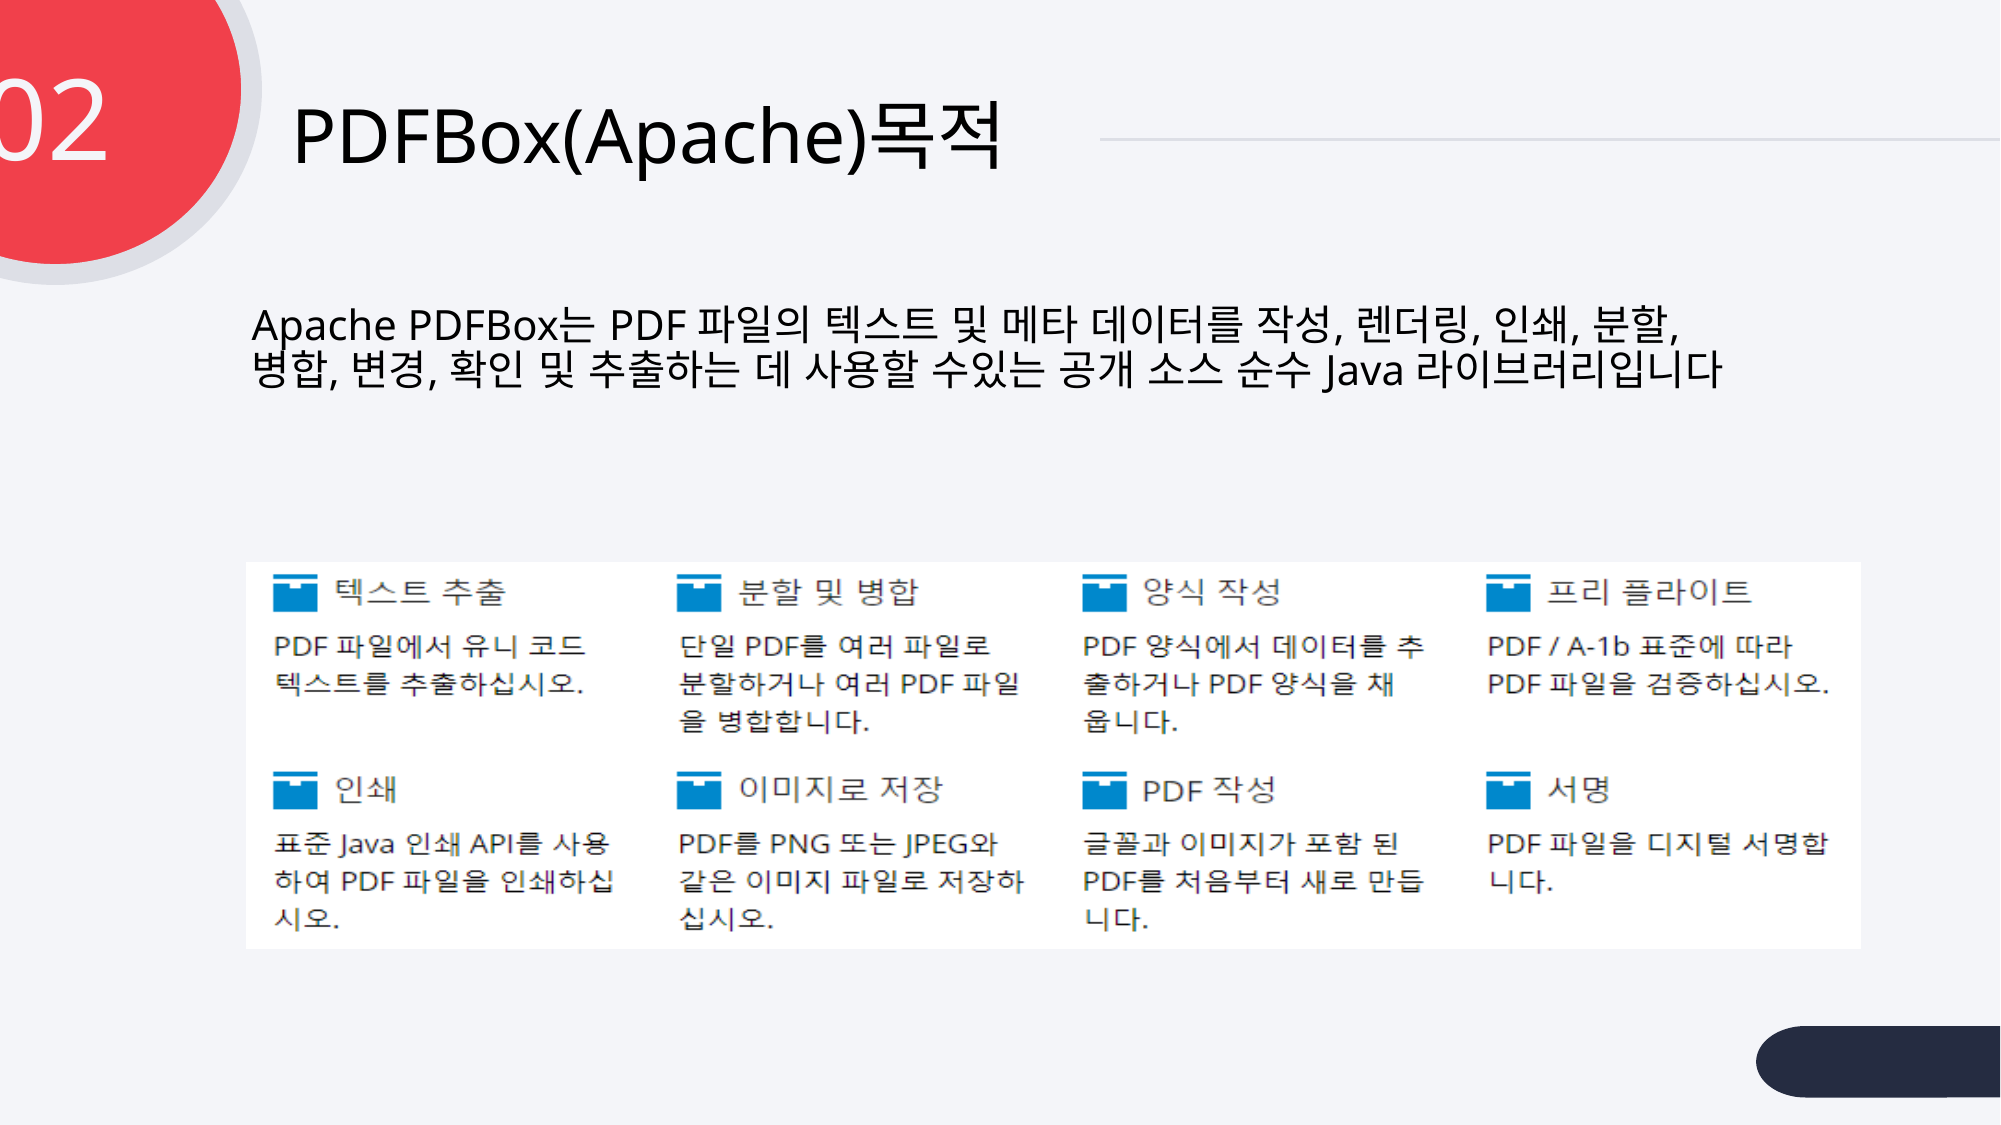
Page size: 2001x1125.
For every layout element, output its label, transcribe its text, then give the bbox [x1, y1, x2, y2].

list Apache PDFBox는 PDF 파일의 텍스트 및 메타 데이터를 작성, 렌더링, 인쇄, 분할, 병합, 변경, 확인 및 추출하는 데 사용할 수있는 공개 소스 순수 Java 라이브러리입니다 [251, 304, 1757, 534]
list 02 [0, 47, 167, 186]
picture [246, 562, 1861, 949]
title PDFBox(Apache)목적 [290, 89, 1100, 191]
